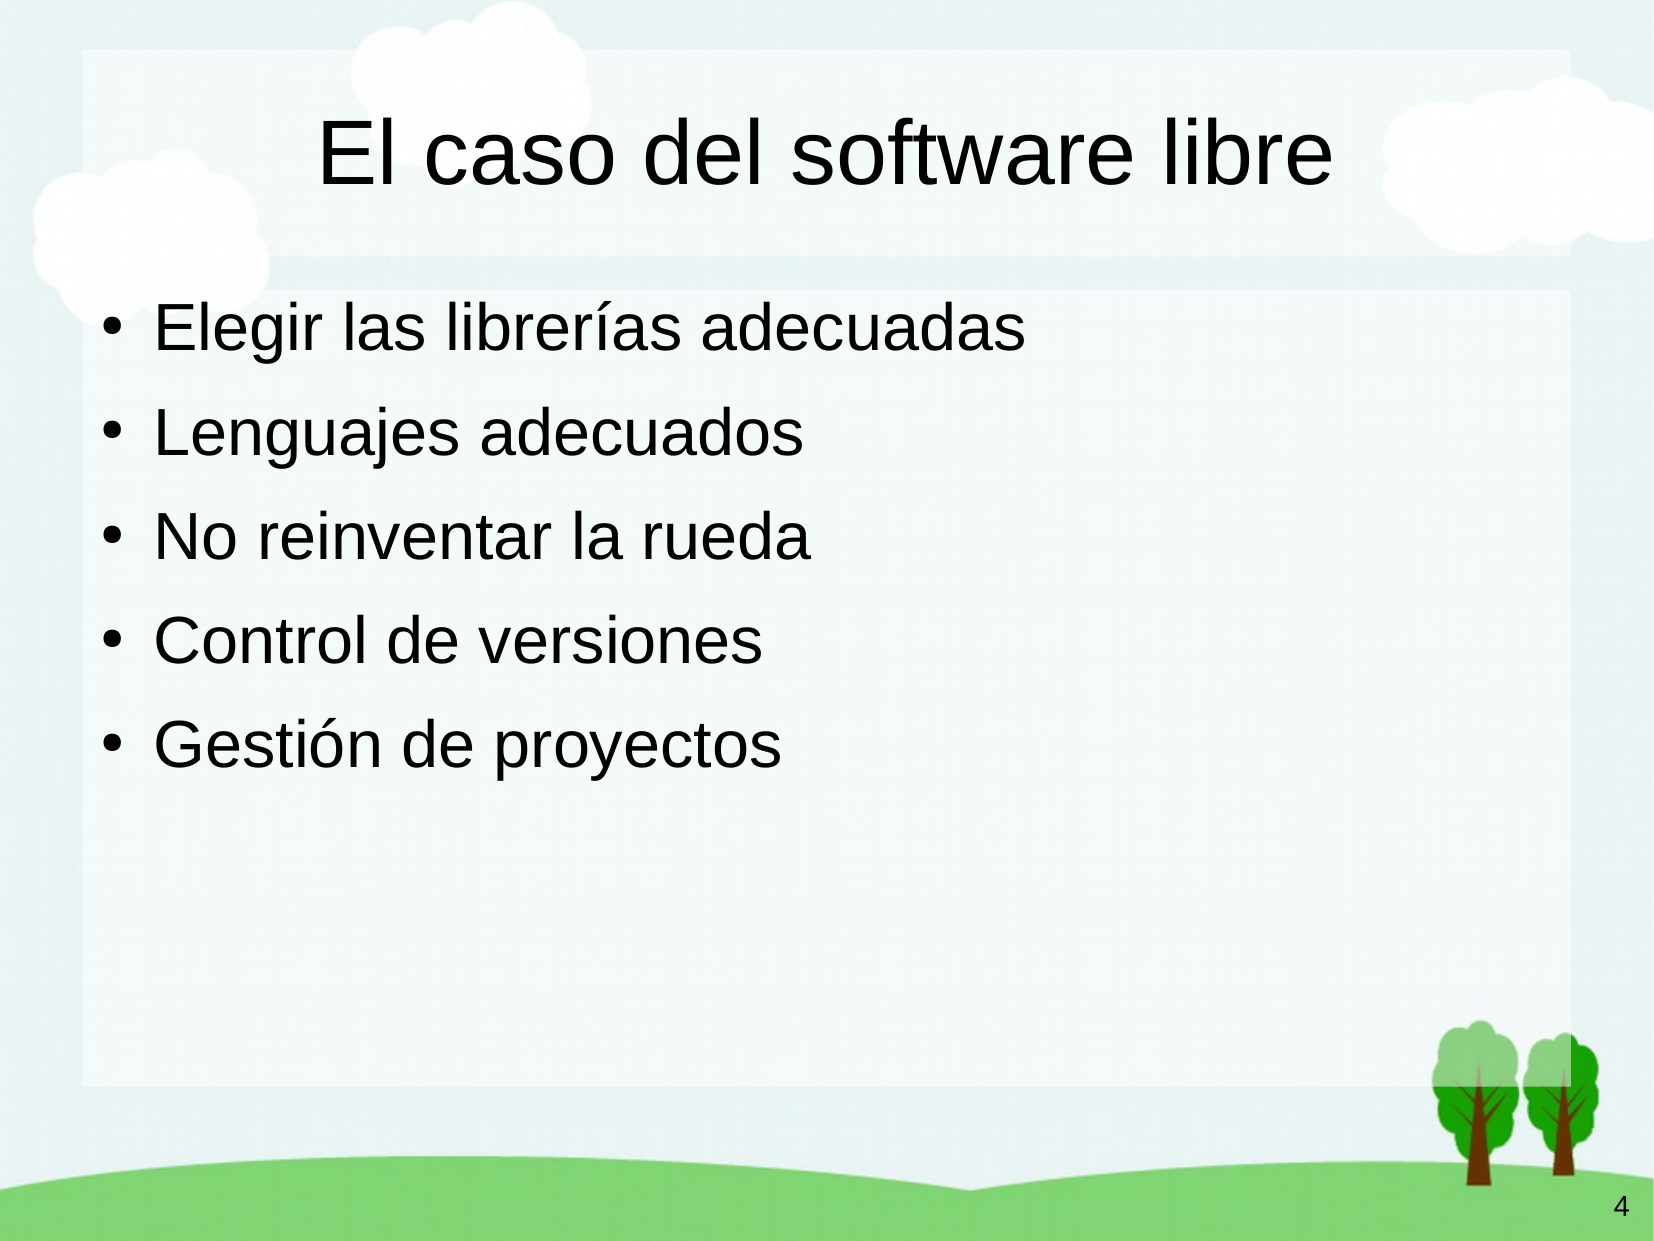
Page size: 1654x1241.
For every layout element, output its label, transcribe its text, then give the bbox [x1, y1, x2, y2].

picture [0, 0, 1654, 1241]
list Elegir las librerías adecuadas Lenguajes adecuados No reinventar la rueda Control de versiones Gestión de proyectos [82, 290, 1571, 1087]
title El caso del software libre [82, 49, 1571, 257]
